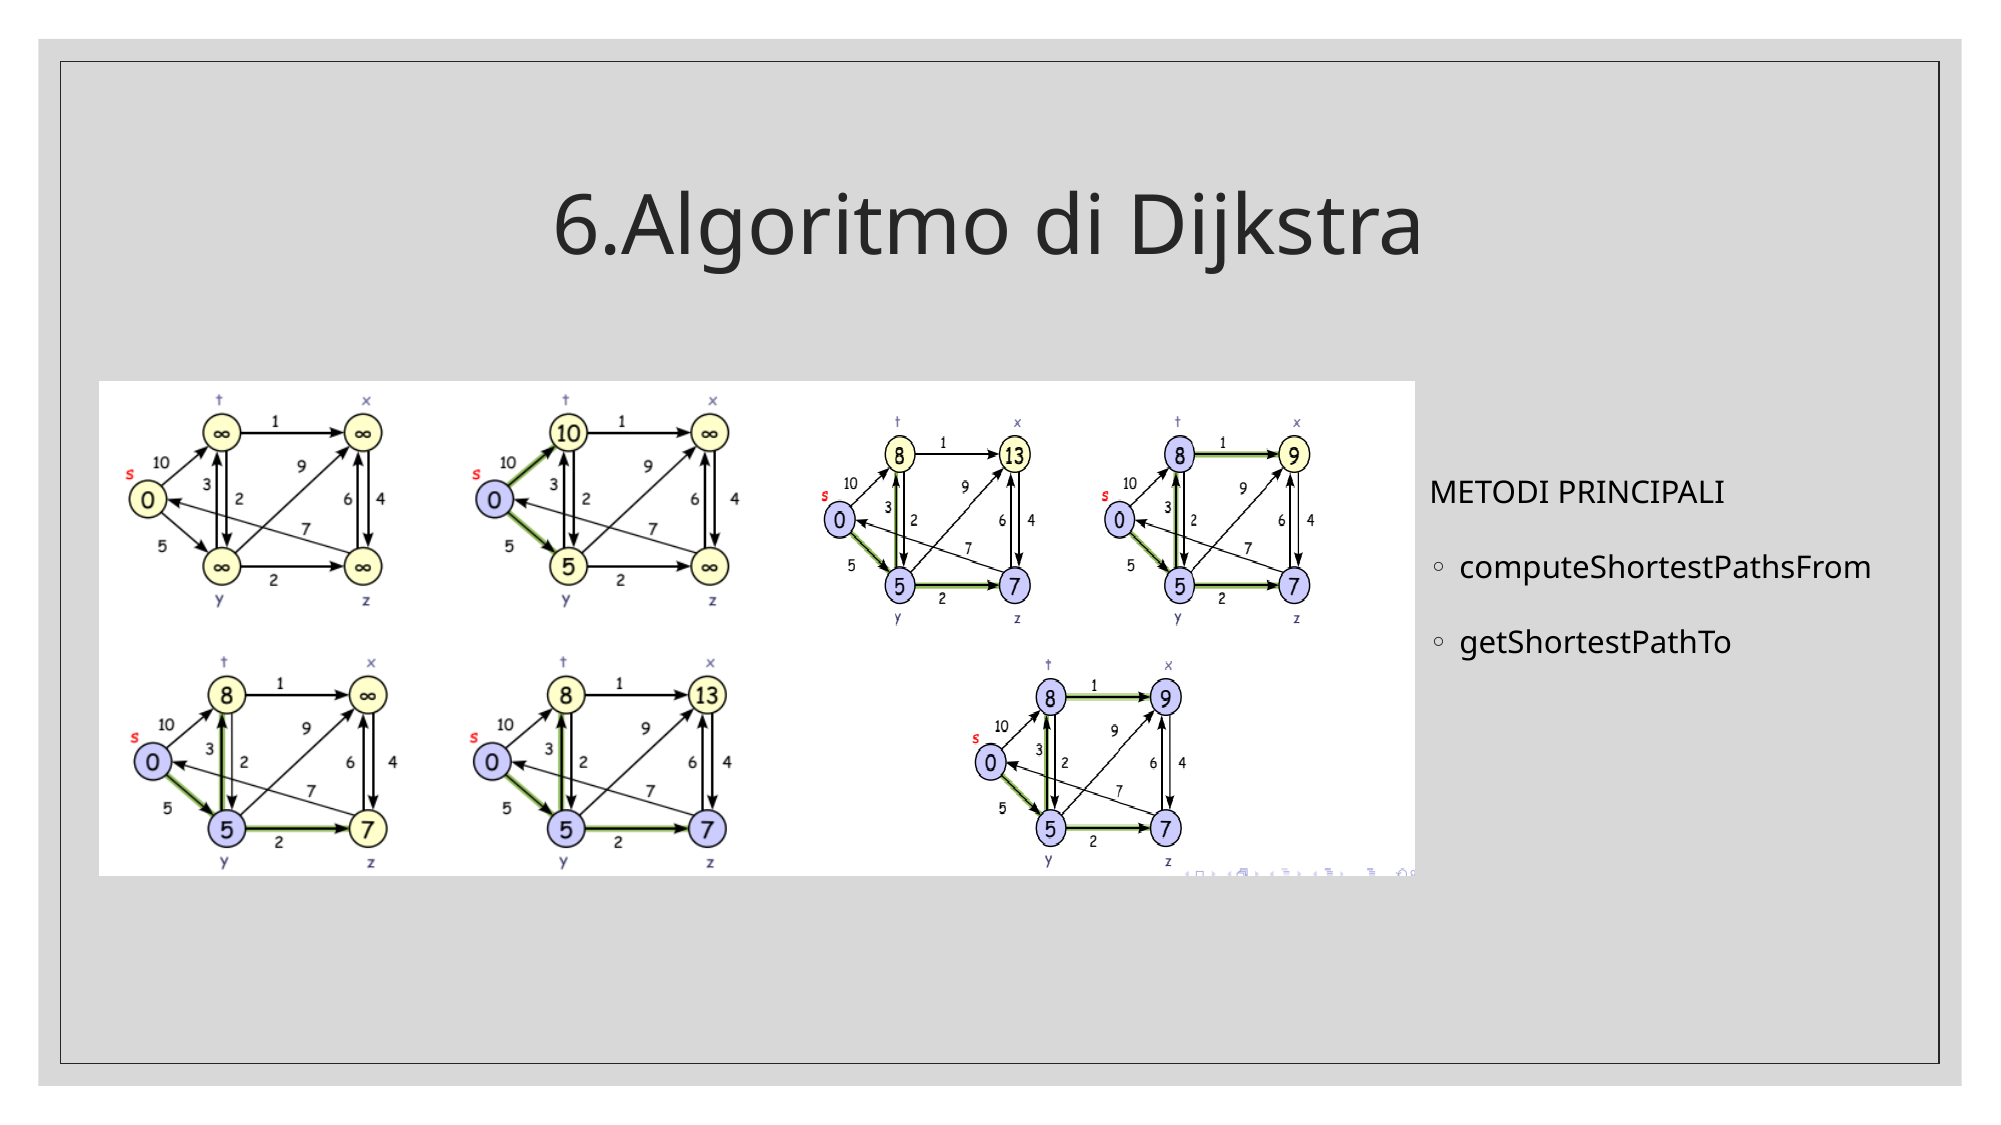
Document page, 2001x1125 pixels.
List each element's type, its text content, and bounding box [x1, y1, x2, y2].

title 6.Algoritmo di Dijkstra [174, 105, 1825, 331]
picture [99, 381, 1415, 876]
list METODI PRINCIPALI computeShortestPathsFrom getShortestPathTo [1415, 462, 1929, 663]
